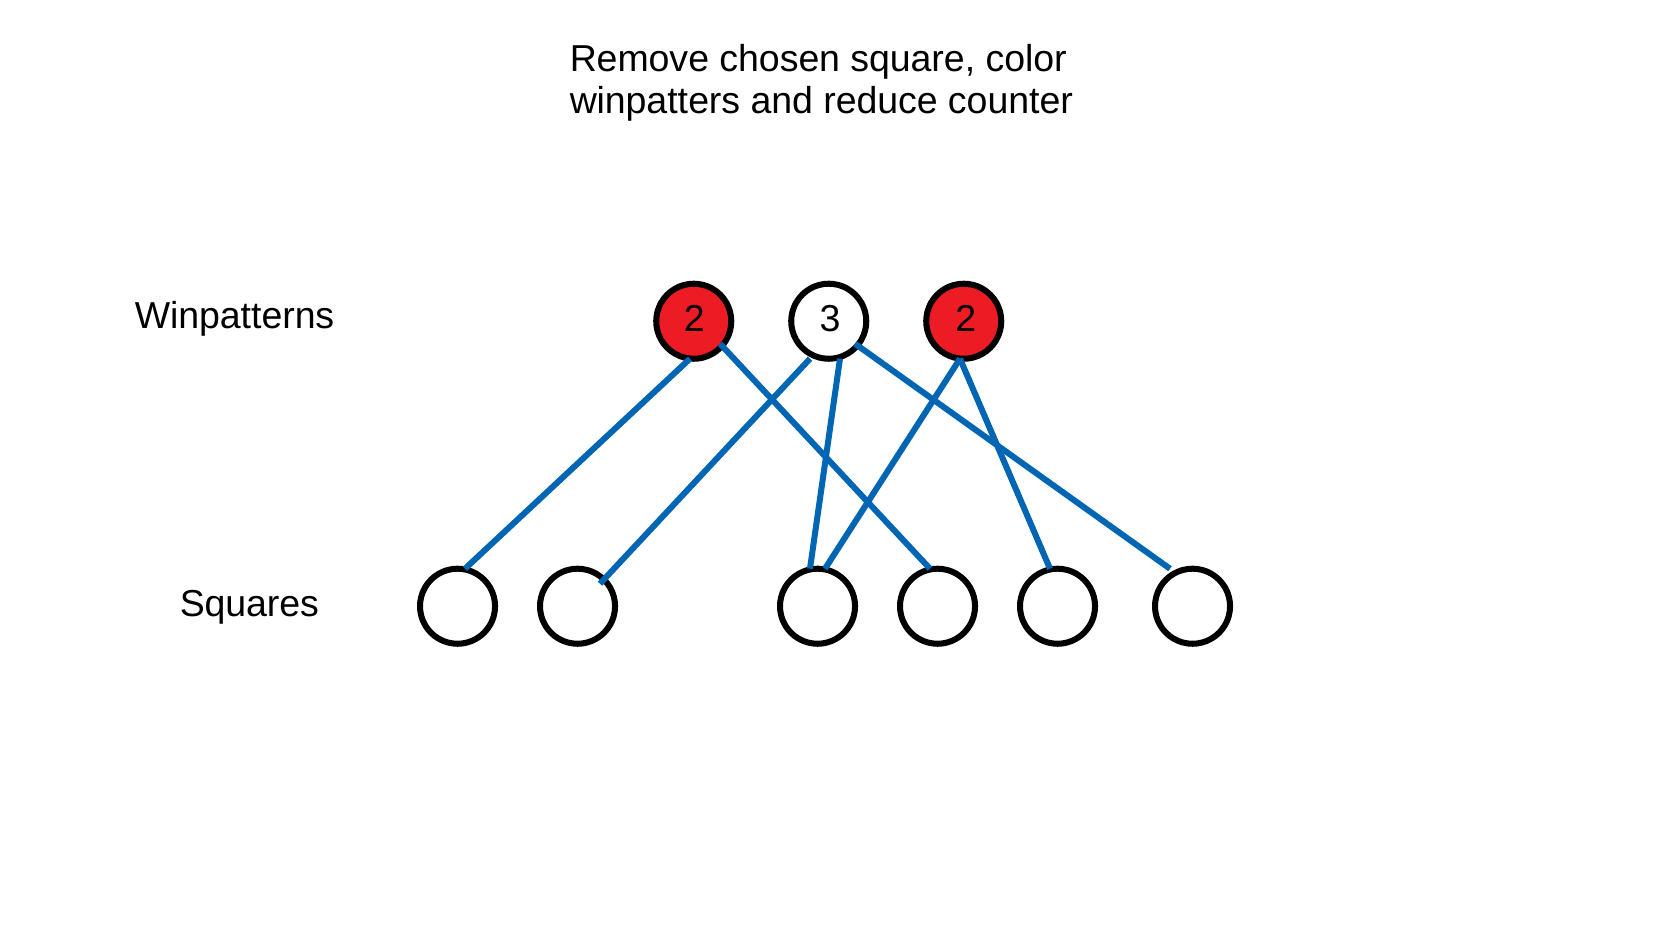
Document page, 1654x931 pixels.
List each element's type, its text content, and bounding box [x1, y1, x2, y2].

text_box [944, 283, 983, 289]
text_box [656, 293, 669, 350]
text_box 3 [804, 289, 850, 363]
text_box Remove chosen square, color winpatters and reduce counter [555, 30, 1141, 129]
text_box 2 [940, 289, 986, 363]
text_box Squares [165, 574, 346, 674]
text_box [715, 290, 732, 353]
text_box Winpatterns [120, 286, 376, 344]
text_box [926, 292, 940, 351]
text_box [674, 283, 713, 289]
text_box [986, 291, 1002, 352]
text_box 2 [669, 289, 715, 363]
